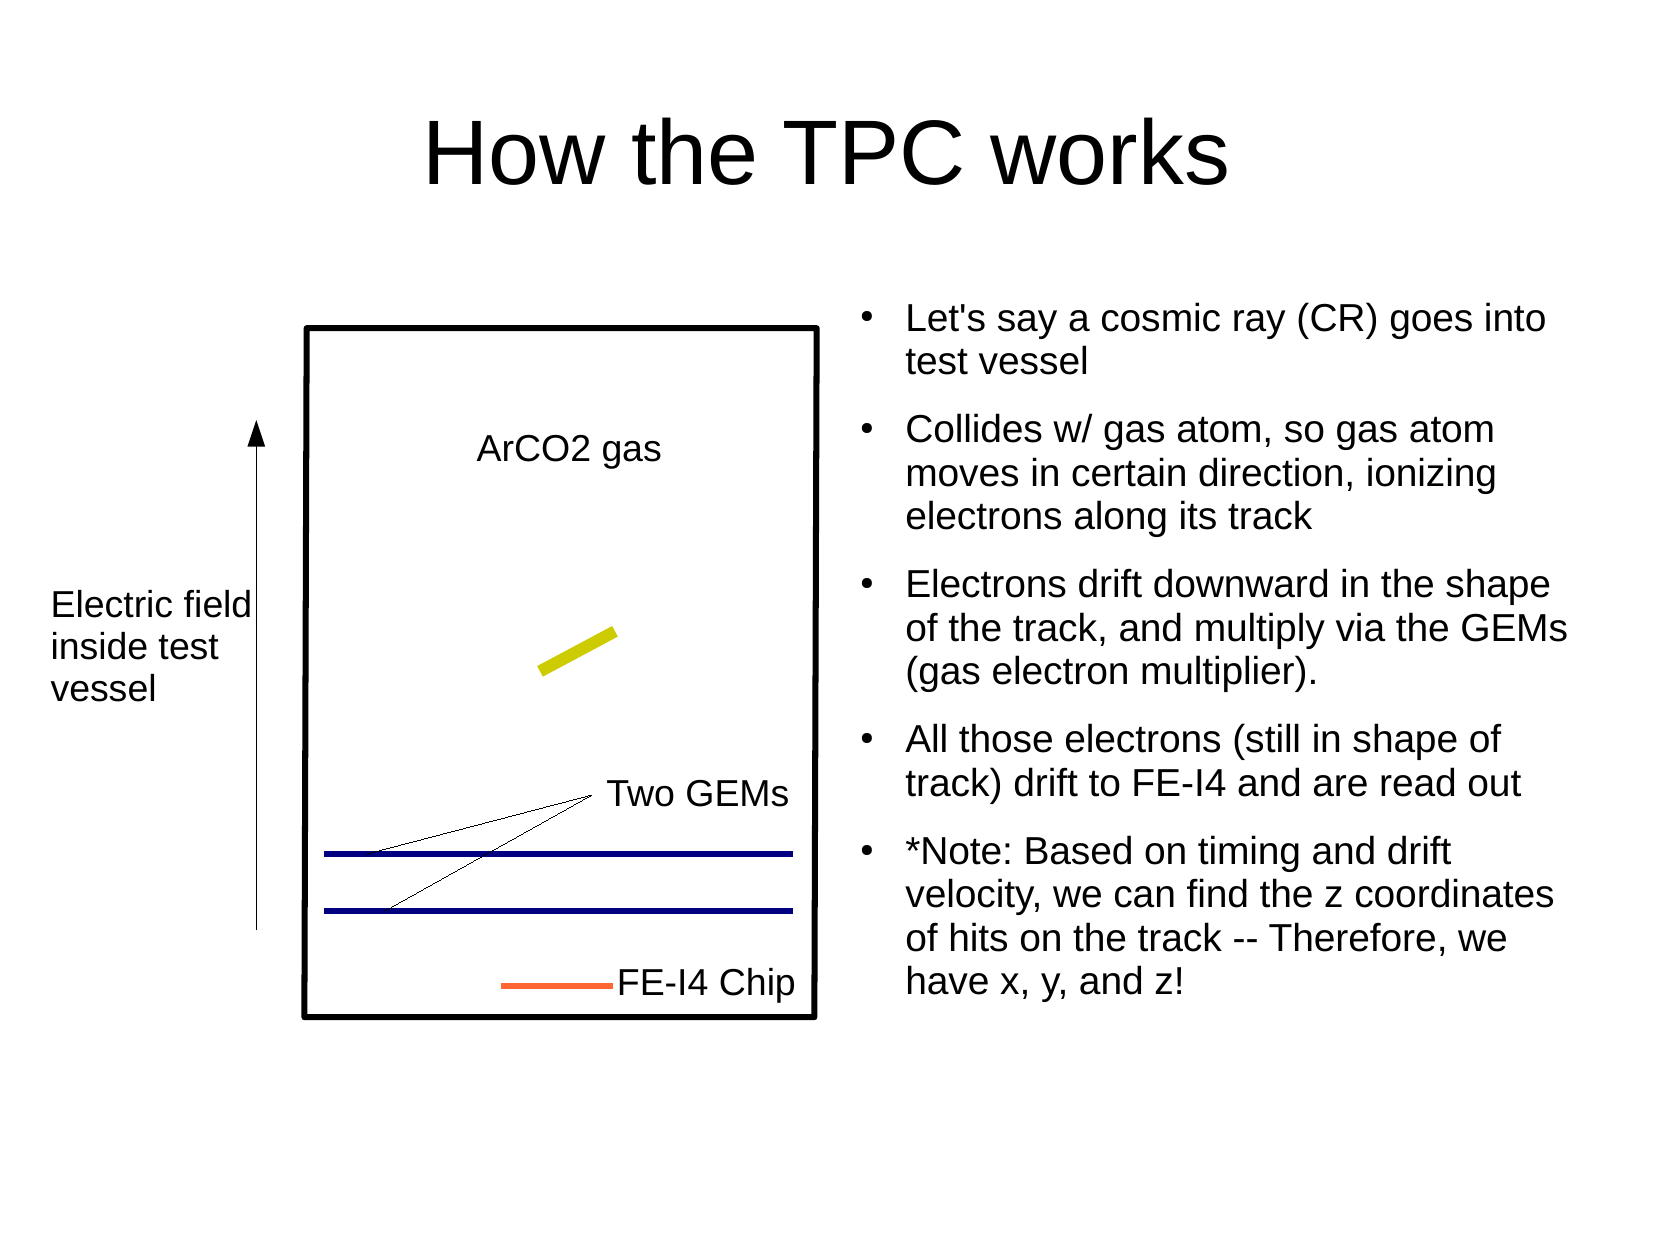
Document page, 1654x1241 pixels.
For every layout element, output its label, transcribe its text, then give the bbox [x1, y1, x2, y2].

list Let's say a cosmic ray (CR) goes into test vessel Collides w/ gas atom, so gas atom moves in certain direction, ionizing electrons along its track Electrons drift downward in the shape of the track, and multiply via the GEMs (gas electron multiplier). All those electrons (still in shape of track) drift to FE-I4 and are read out *Note: Based on timing and drift velocity, we can find the z coordinates of hits on the track -- Therefore, we have x, y, and z! [845, 296, 1572, 1016]
text_box ArCO2 gas [461, 420, 677, 564]
text_box [304, 328, 817, 1018]
text_box Two GEMs [591, 765, 805, 822]
title How the TPC works [82, 49, 1571, 257]
text_box FE-I4 Chip [602, 954, 811, 1011]
text_box Electric field inside test vessel [35, 576, 278, 717]
